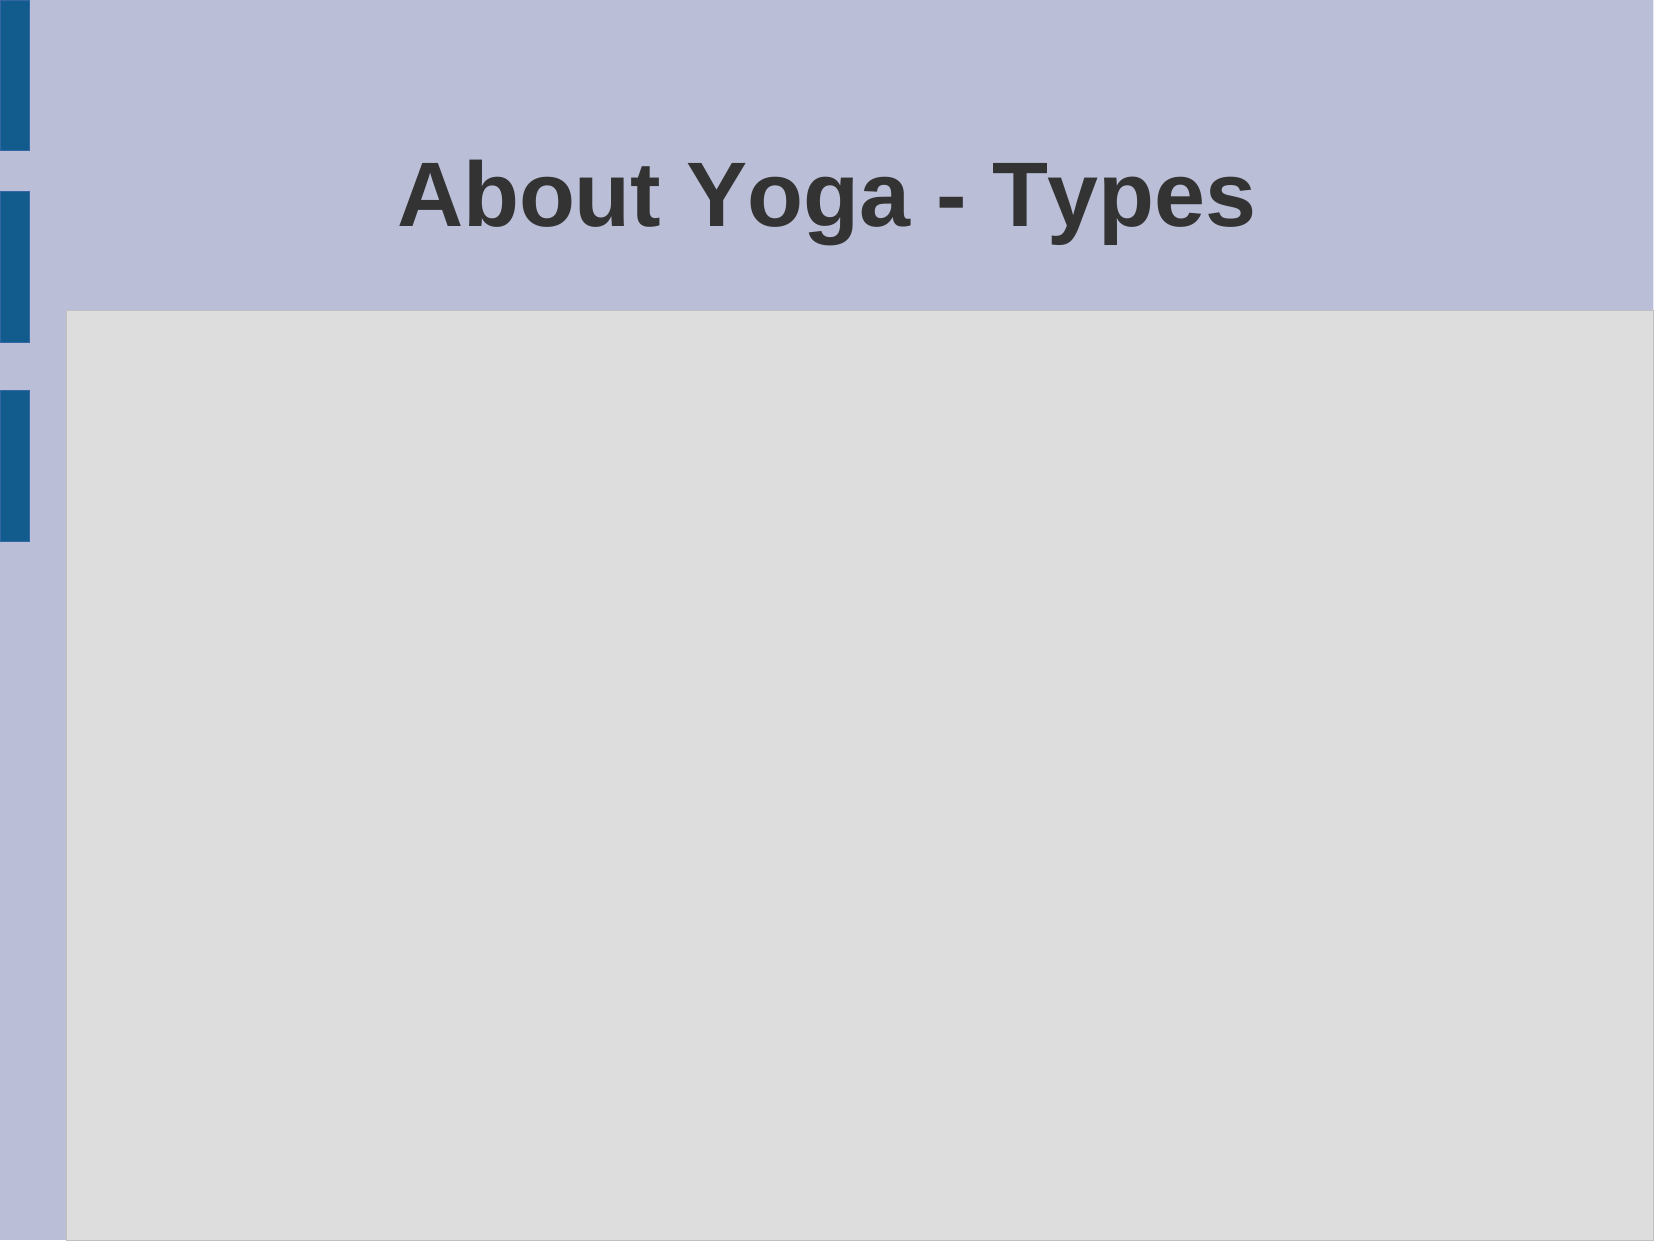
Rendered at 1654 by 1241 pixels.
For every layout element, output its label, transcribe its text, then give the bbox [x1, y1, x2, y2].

title About Yoga - Types [121, 91, 1534, 299]
